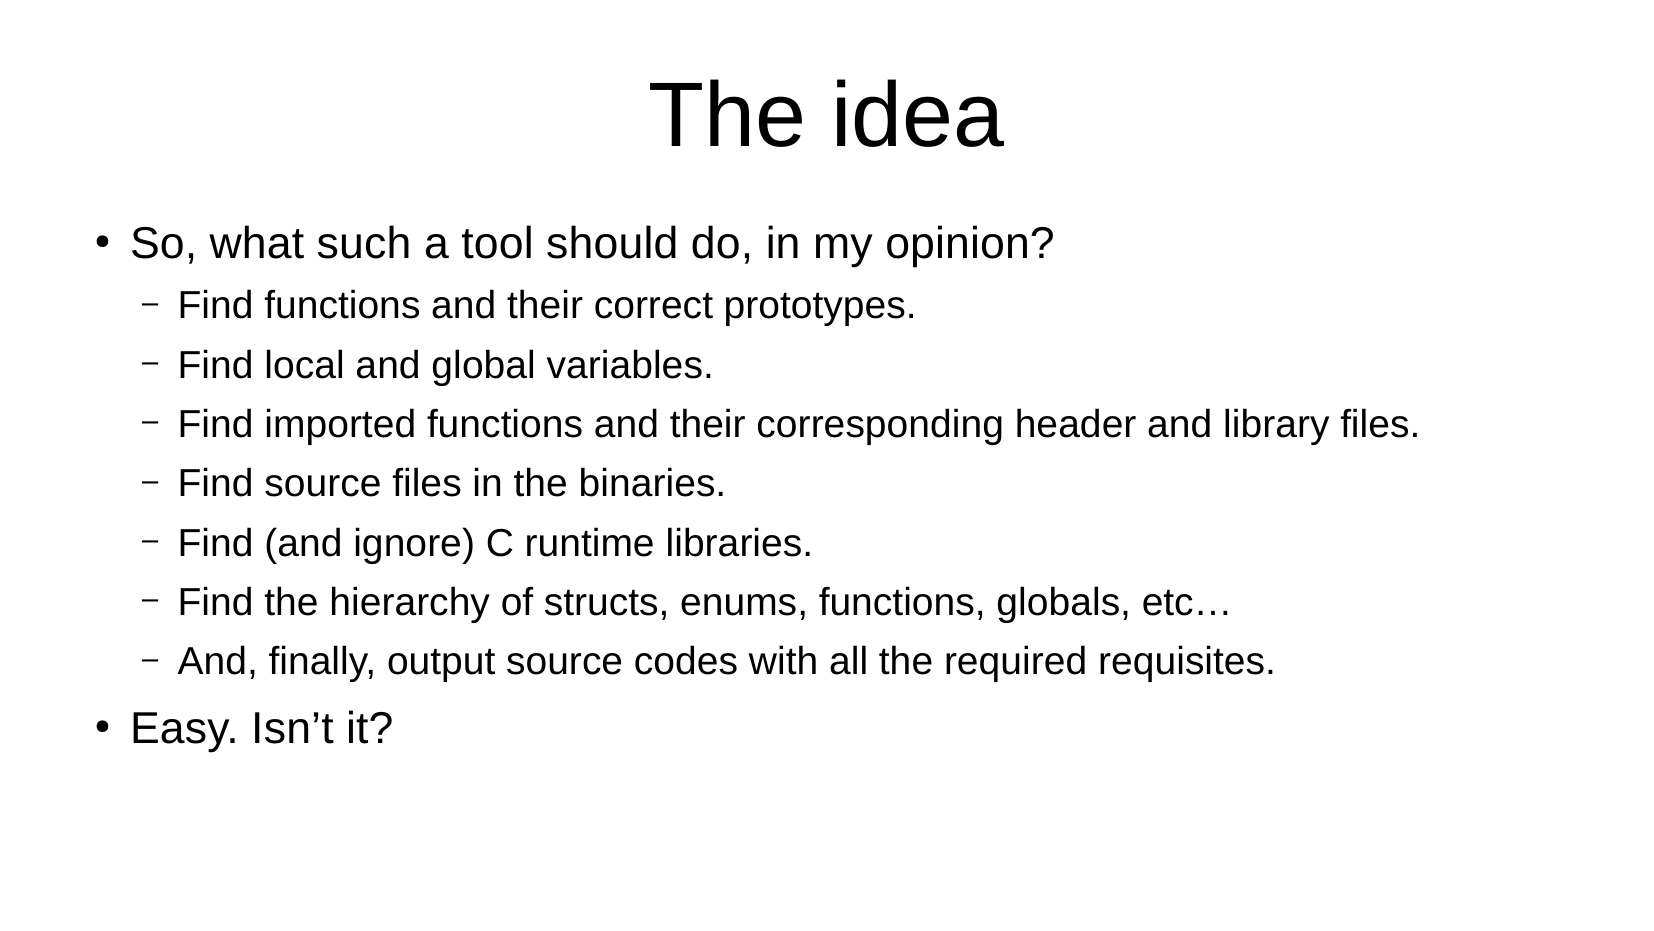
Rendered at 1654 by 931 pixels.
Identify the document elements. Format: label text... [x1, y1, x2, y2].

title The idea [82, 37, 1571, 193]
list So, what such a tool should do, in my opinion? Find functions and their correct prototypes. Find local and global variables. Find imported functions and their corresponding header and library files. Find source files in the binaries. Find (and ignore) C runtime libraries. Find the hierarchy of structs, enums, functions, globals, etc… And, finally, output source codes with all the required requisites. Easy. Isn’t it? [82, 217, 1571, 758]
